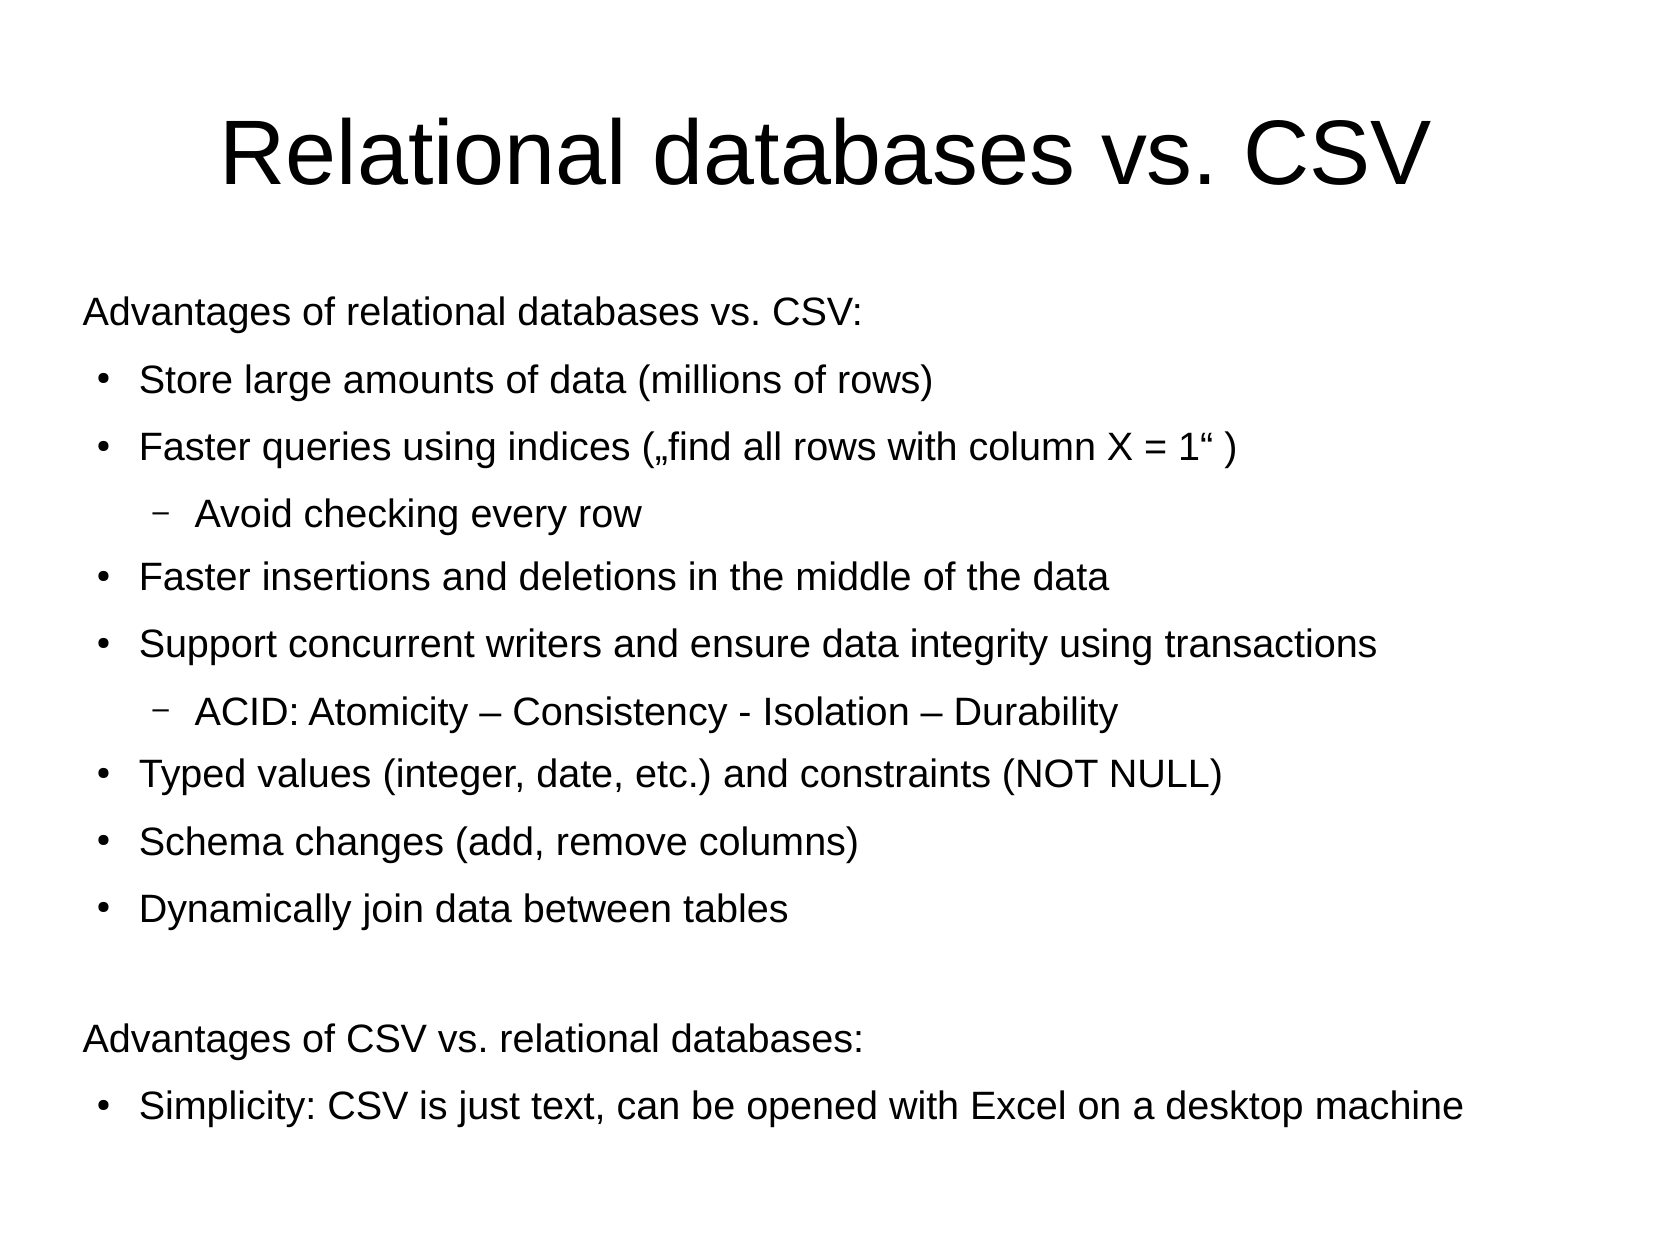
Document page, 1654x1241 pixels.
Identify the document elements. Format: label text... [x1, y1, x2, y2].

list Advantages of relational databases vs. CSV: Store large amounts of data (millions of rows) Faster queries using indices („find all rows with column X = 1“ ) Avoid checking every row Faster insertions and deletions in the middle of the data Support concurrent writers and ensure data integrity using transactions ACID: Atomicity – Consistency - Isolation – Durability Typed values (integer, date, etc.) and constraints (NOT NULL) Schema changes (add, remove columns) Dynamically join data between tables Advantages of CSV vs. relational databases: Simplicity: CSV is just text, can be opened with Excel on a desktop machine [82, 290, 1571, 1134]
title Relational databases vs. CSV [82, 49, 1571, 257]
